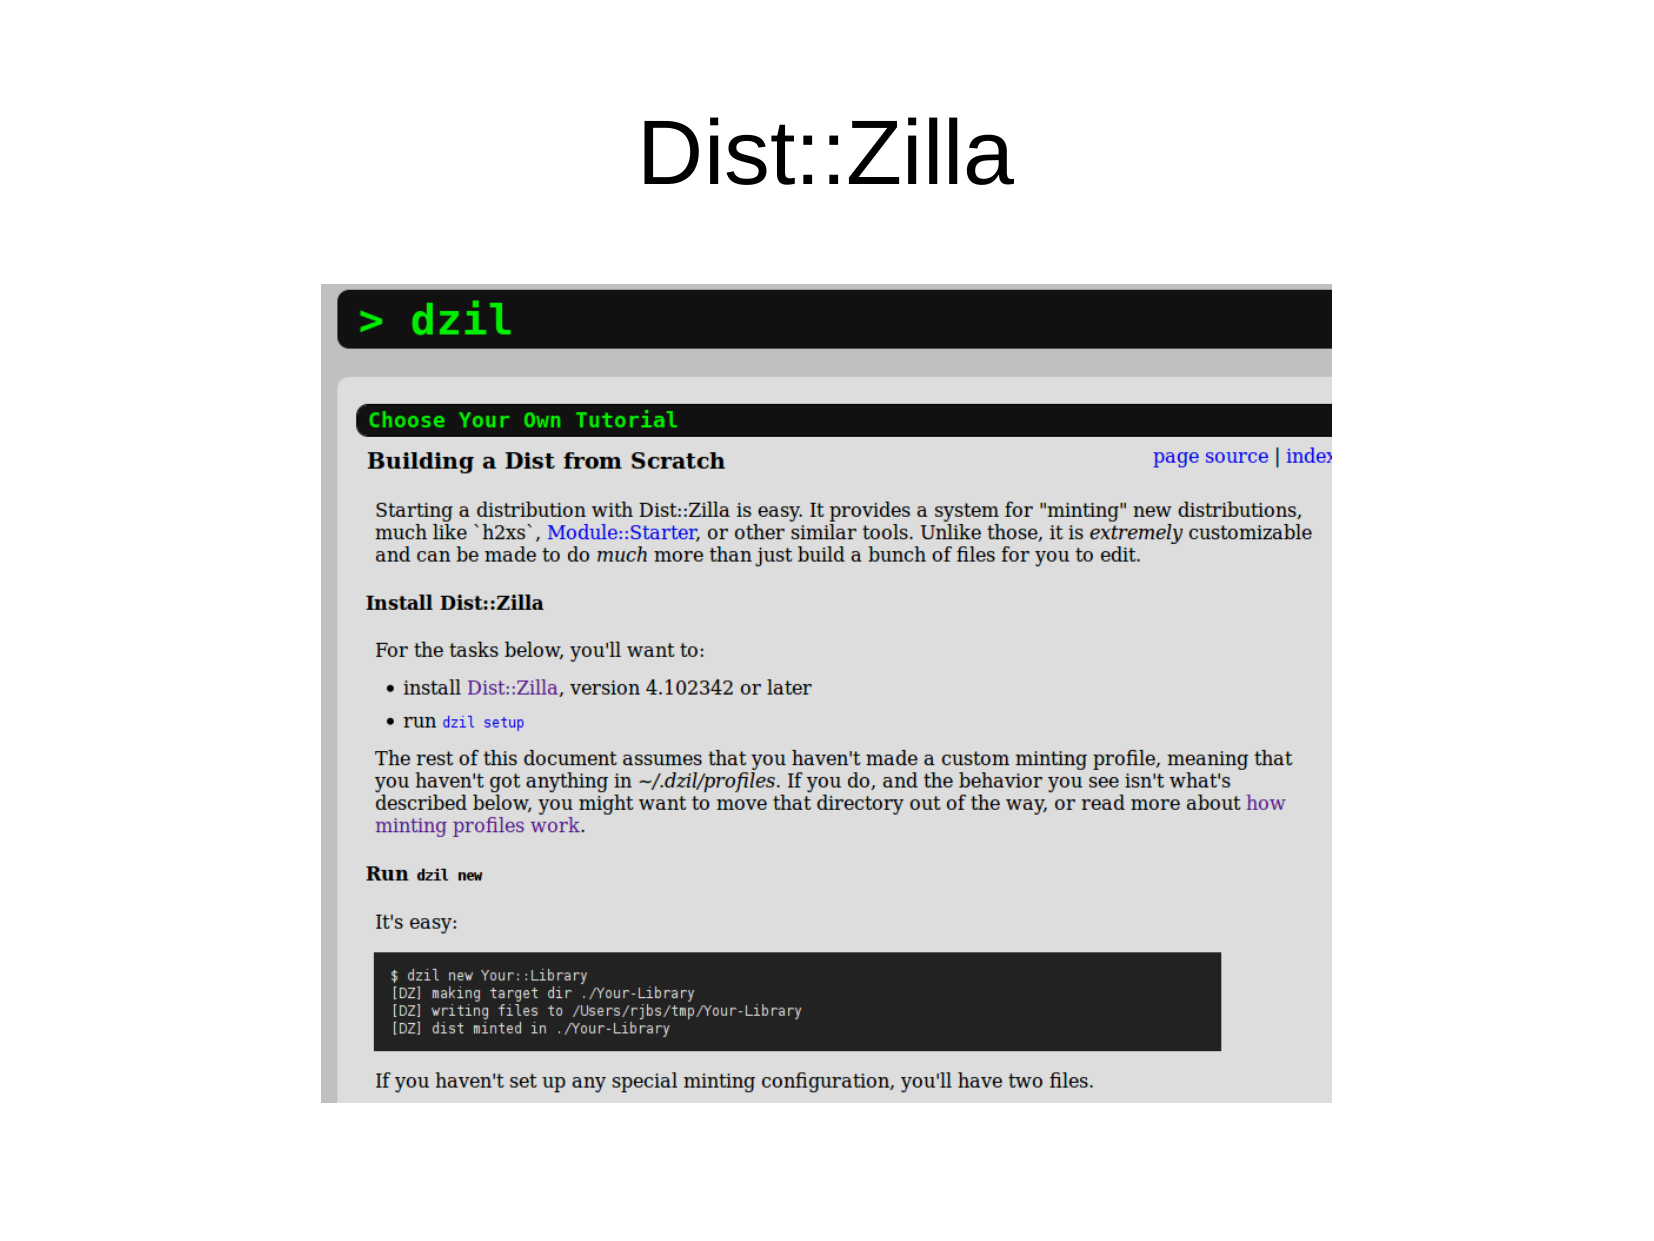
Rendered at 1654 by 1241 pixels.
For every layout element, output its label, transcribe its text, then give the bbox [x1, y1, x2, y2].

picture [321, 284, 1332, 1103]
title Dist::Zilla [82, 49, 1571, 257]
